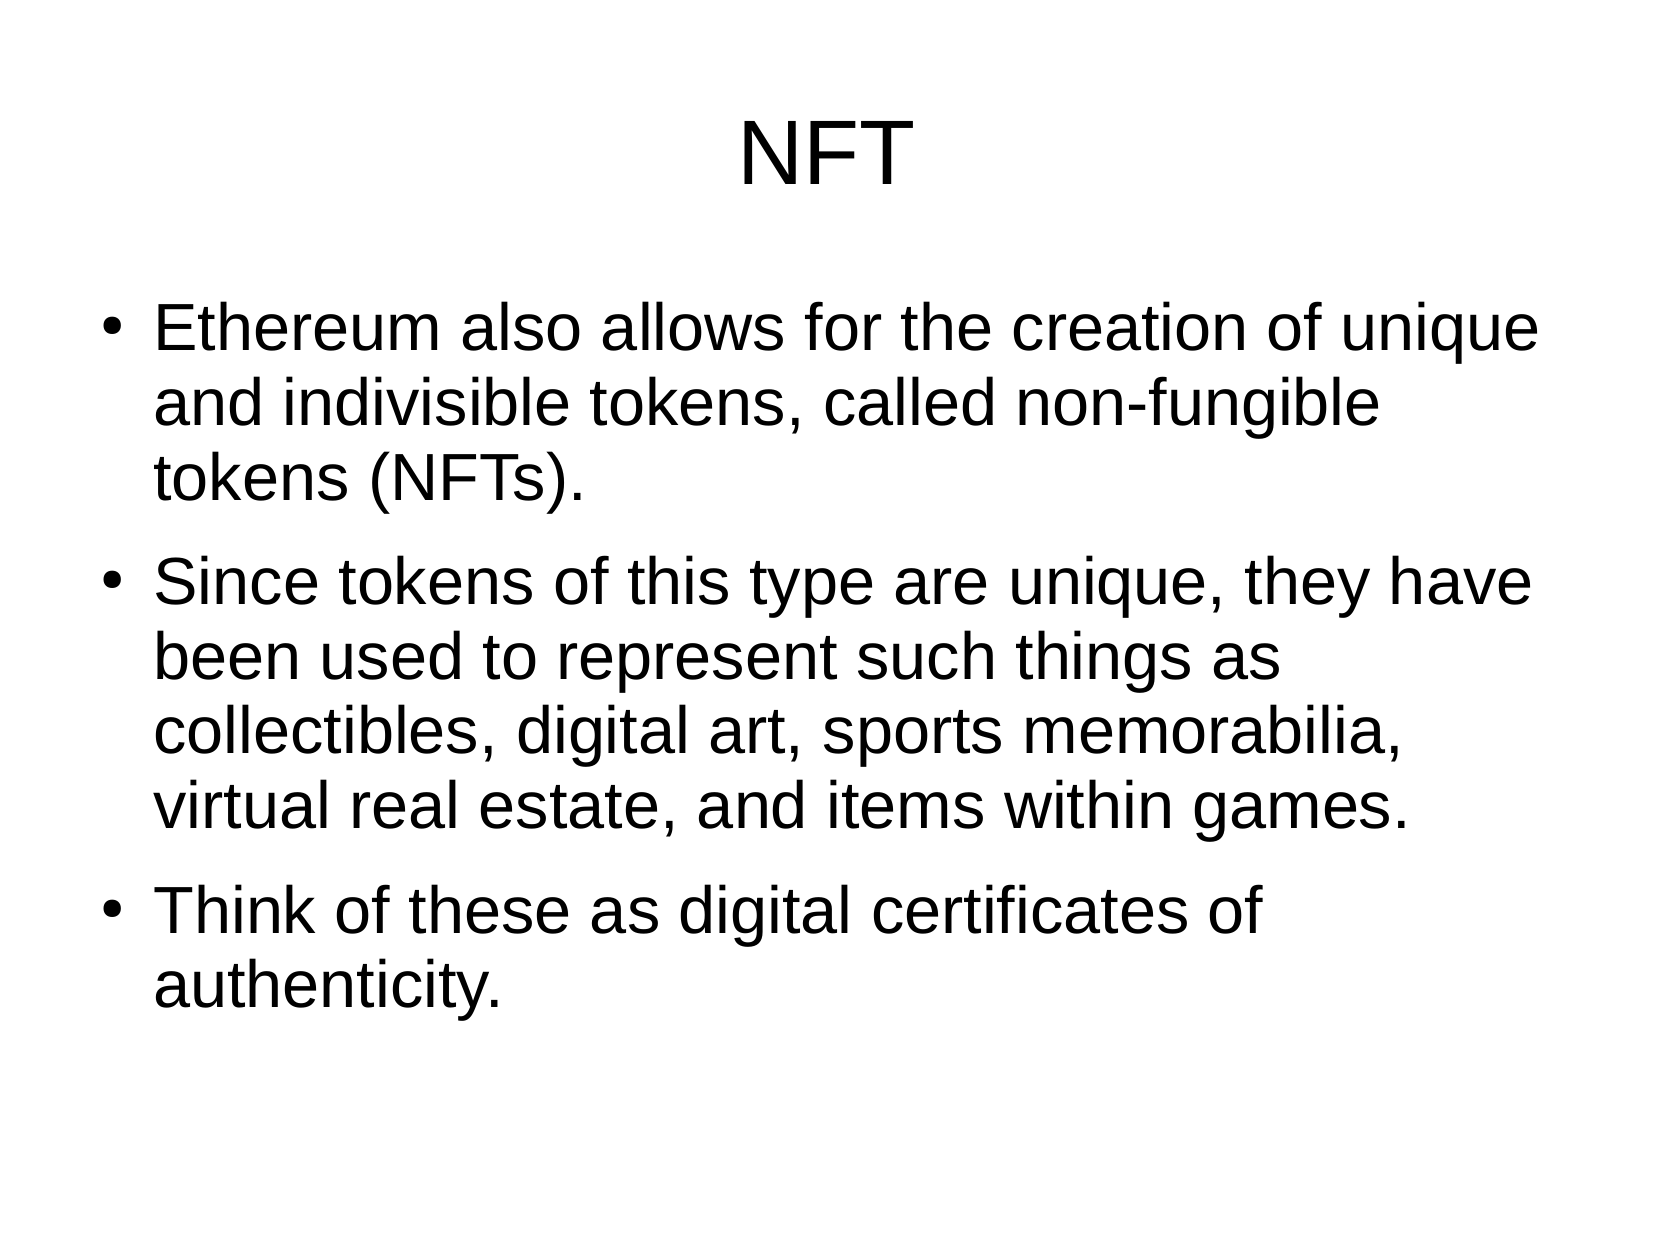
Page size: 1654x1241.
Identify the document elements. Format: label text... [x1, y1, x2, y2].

list Ethereum also allows for the creation of unique and indivisible tokens, called non-fungible tokens (NFTs). Since tokens of this type are unique, they have been used to represent such things as collectibles, digital art, sports memorabilia, virtual real estate, and items within games. Think of these as digital certificates of authenticity. [82, 290, 1571, 1023]
title NFT [82, 49, 1571, 257]
